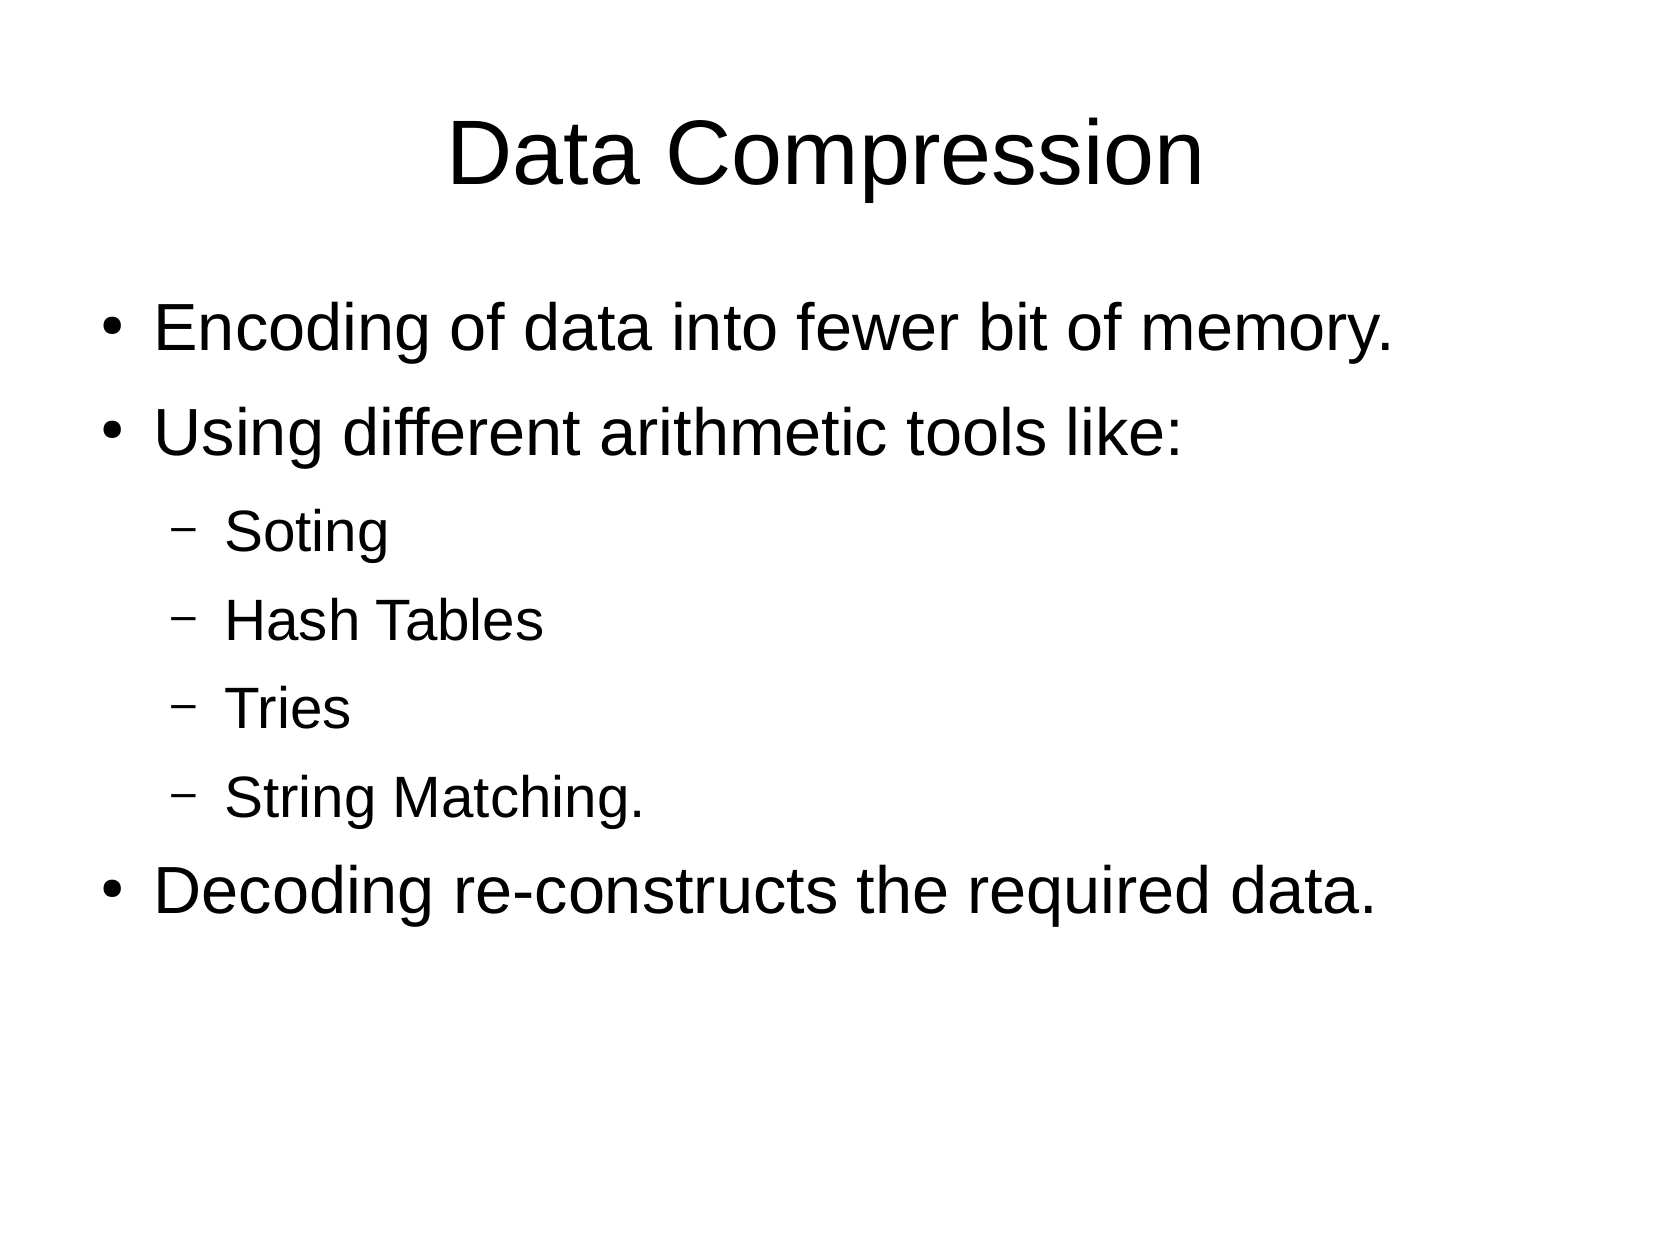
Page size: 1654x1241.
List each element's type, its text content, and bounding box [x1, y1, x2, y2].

title Data Compression [82, 49, 1571, 257]
list Encoding of data into fewer bit of memory. Using different arithmetic tools like: Soting Hash Tables Tries String Matching. Decoding re-constructs the required data. [82, 290, 1538, 1010]
